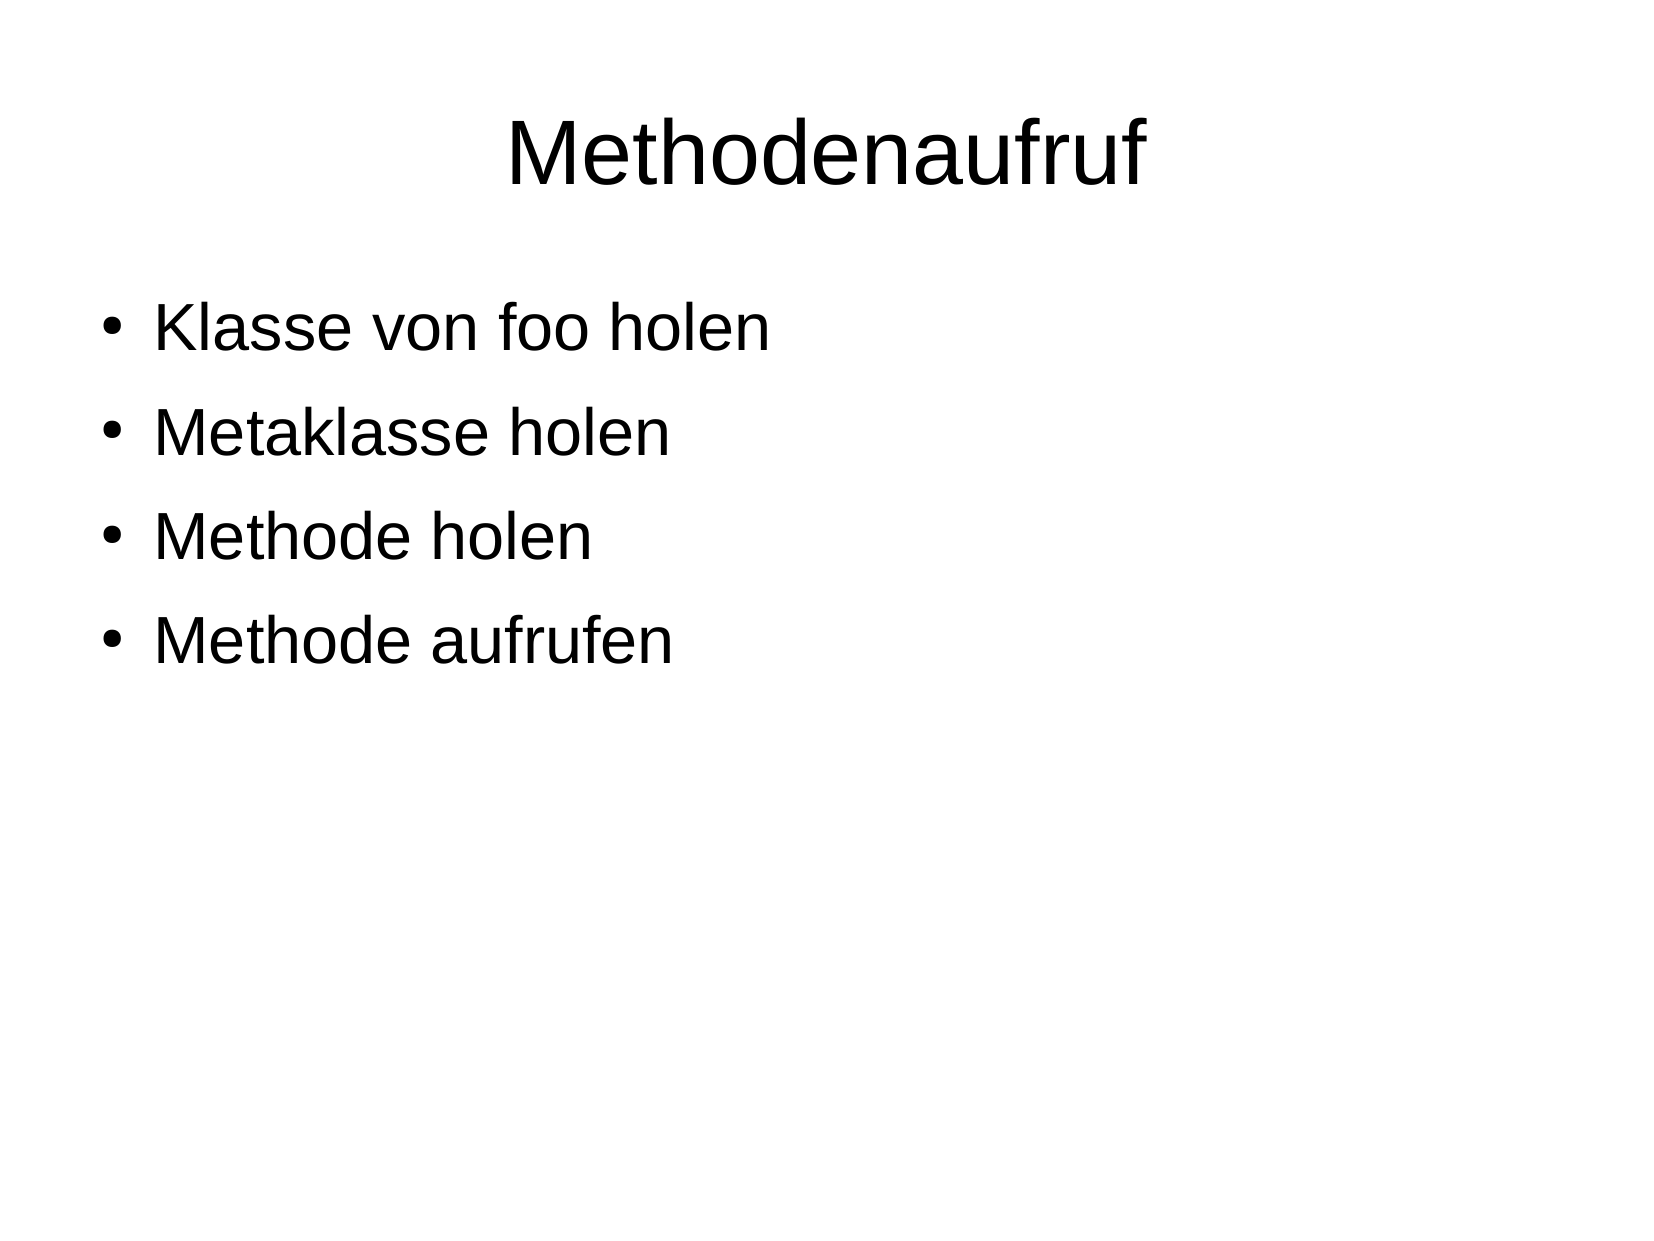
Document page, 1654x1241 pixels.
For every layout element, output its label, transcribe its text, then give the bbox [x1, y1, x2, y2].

list Klasse von foo holen Metaklasse holen Methode holen Methode aufrufen [82, 290, 1571, 1109]
title Methodenaufruf [82, 49, 1571, 257]
